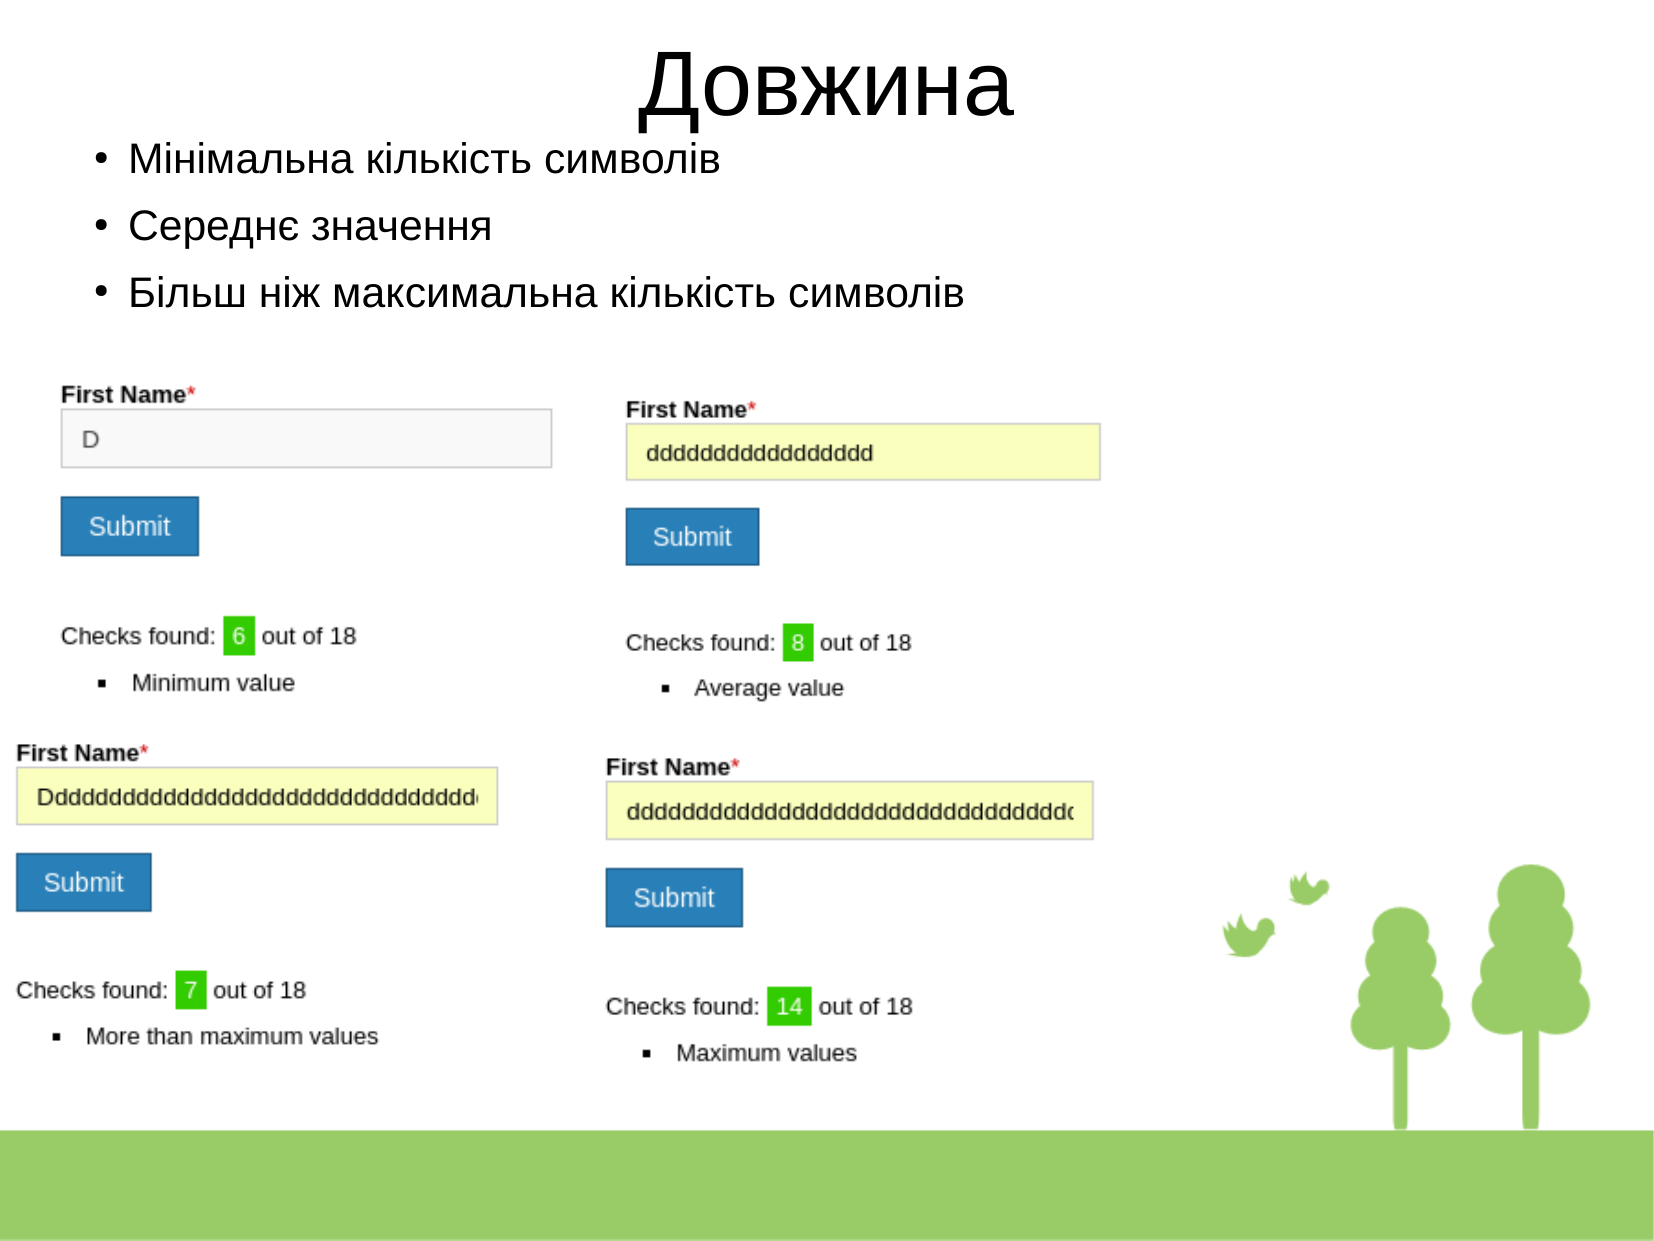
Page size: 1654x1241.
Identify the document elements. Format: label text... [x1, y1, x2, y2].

title Довжина [82, 32, 1571, 135]
picture [0, 0, 1654, 1241]
list Мінімальна кількість символів Середнє значення Більш ніж максимальна кількість символів [82, 135, 1571, 319]
